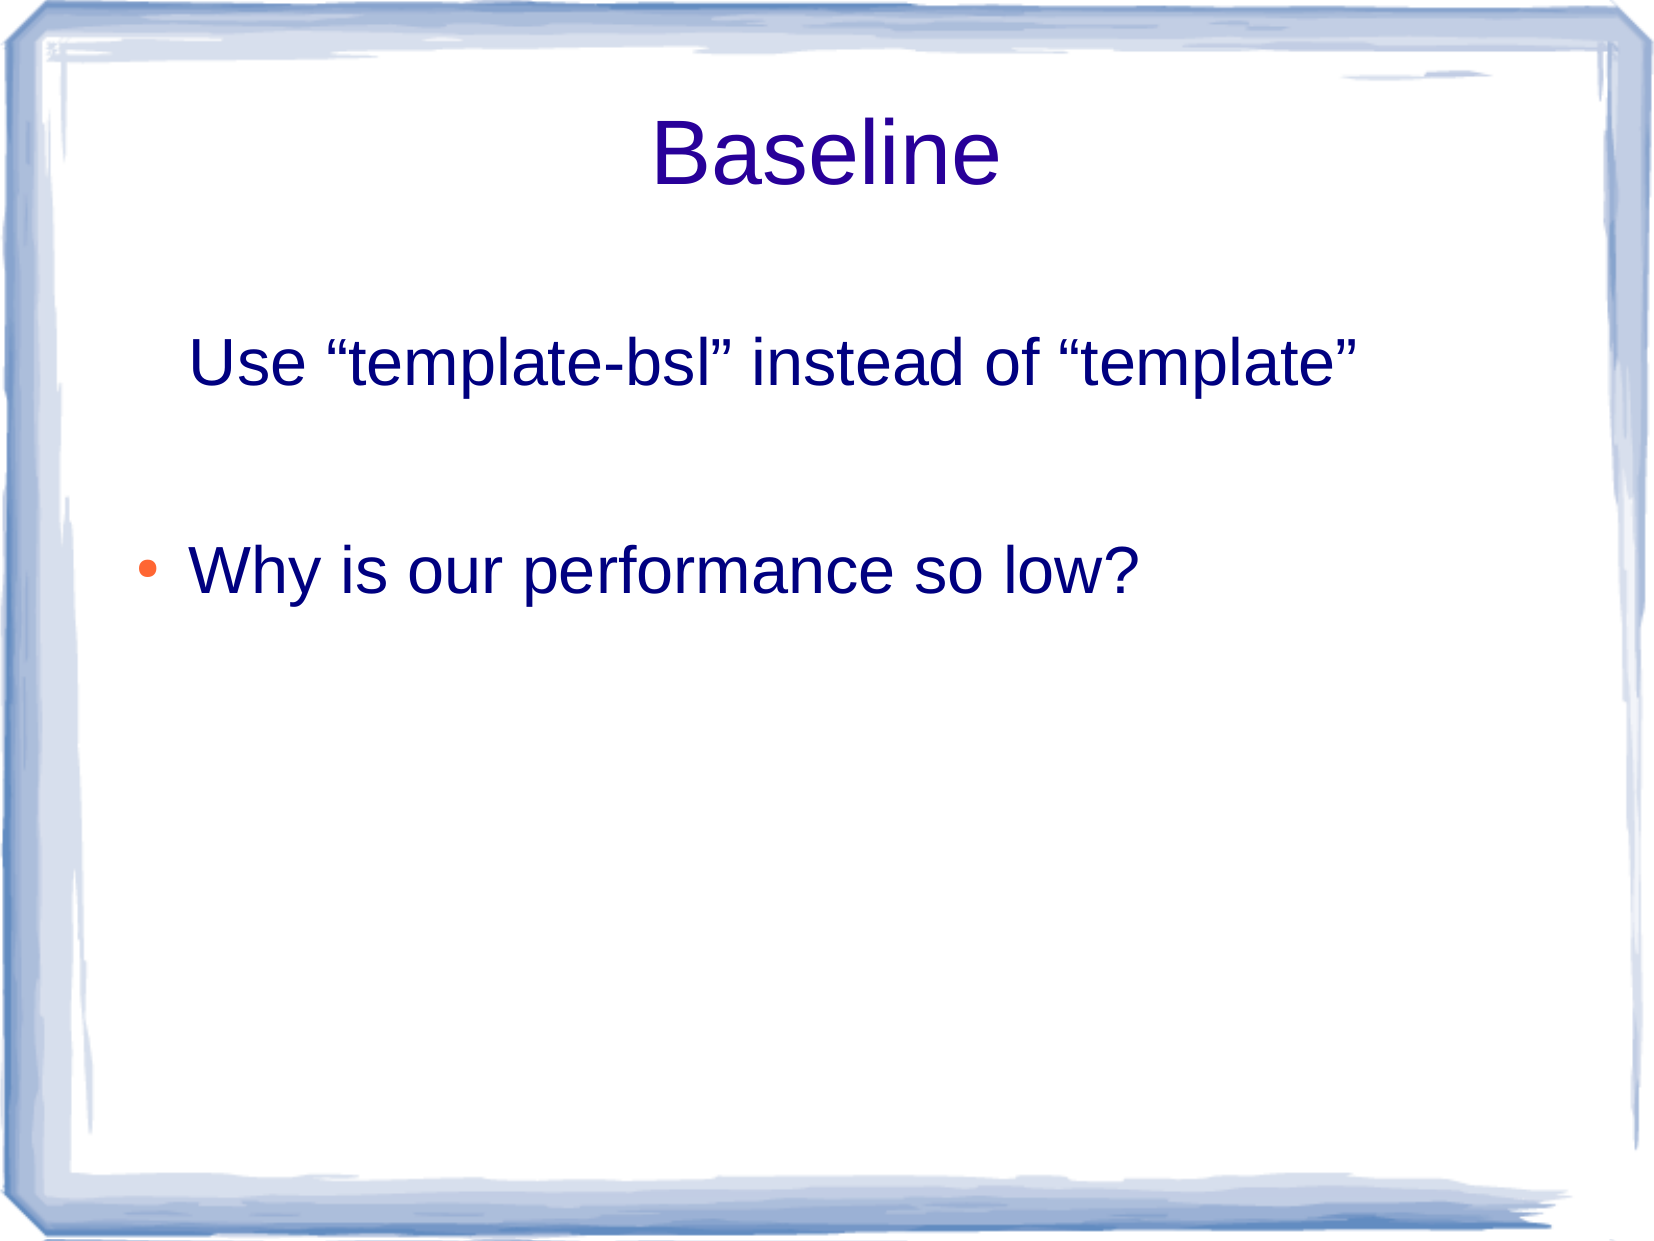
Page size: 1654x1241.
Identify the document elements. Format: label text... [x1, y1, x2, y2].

title Baseline [82, 56, 1571, 250]
picture [0, 0, 1654, 1241]
list Use “template-bsl” instead of “template” Why is our performance so low? [118, 324, 1571, 1129]
